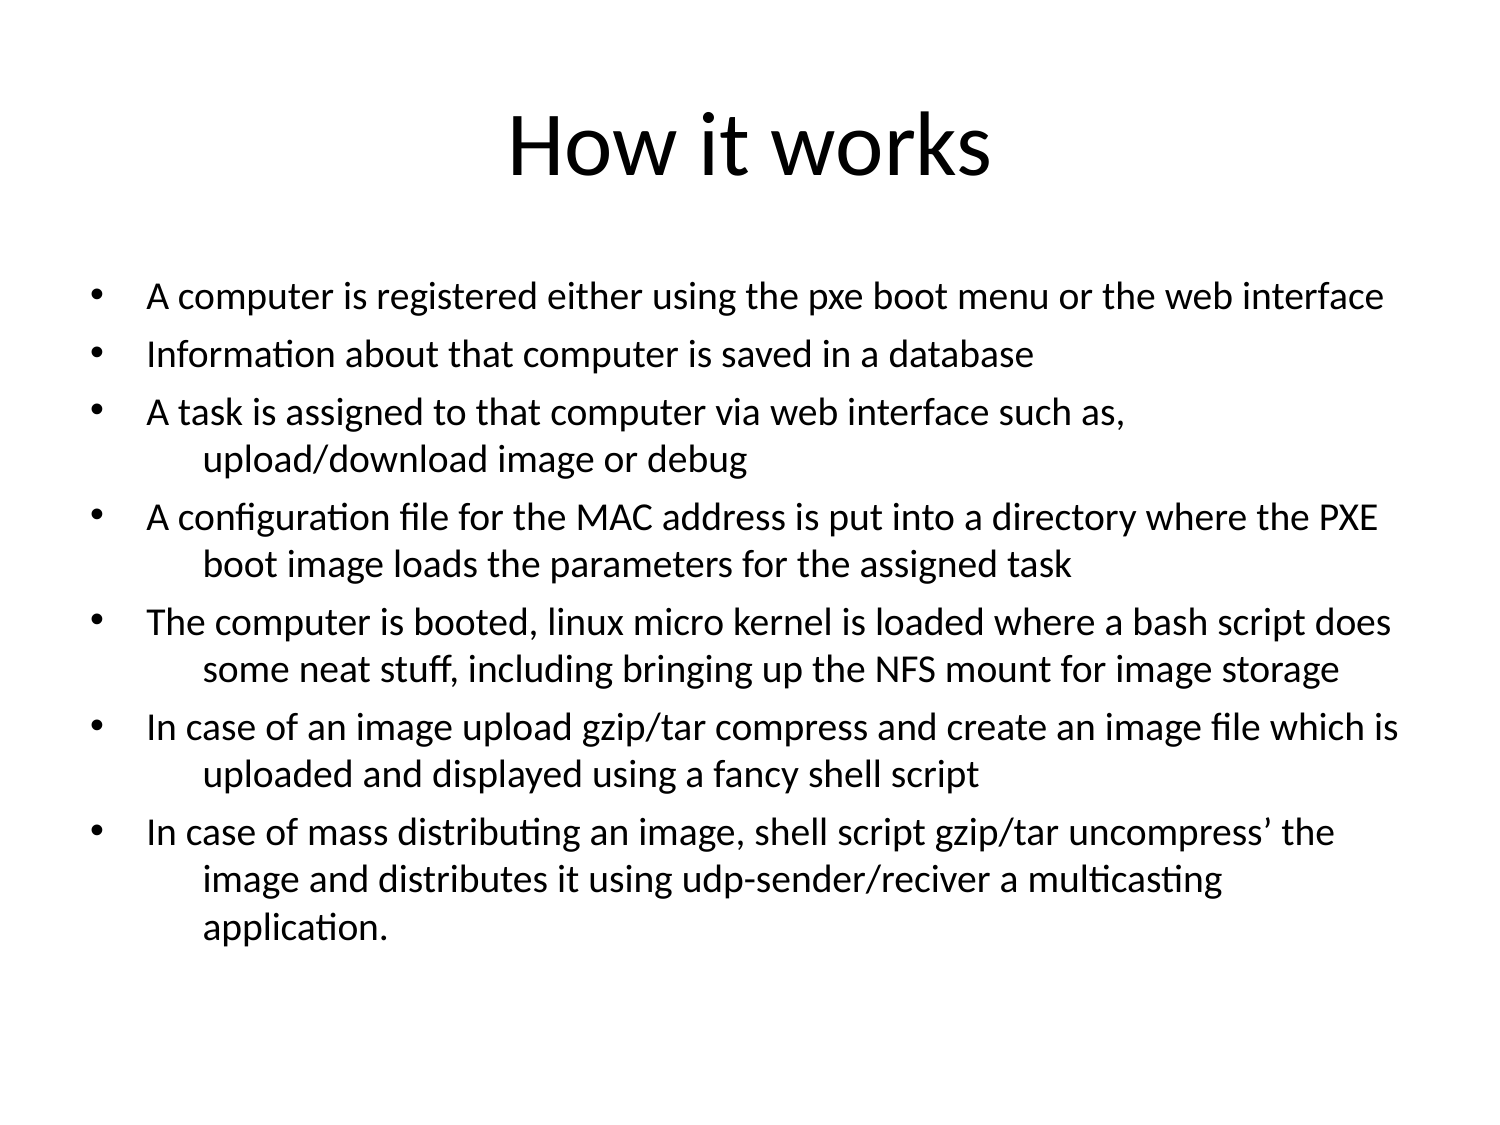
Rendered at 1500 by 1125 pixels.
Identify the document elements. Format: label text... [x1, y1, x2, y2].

title How it works [75, 45, 1426, 233]
list A computer is registered either using the pxe boot menu or the web interface Information about that computer is saved in a database A task is assigned to that computer via web interface such as, upload/download image or debug A configuration file for the MAC address is put into a directory where the PXE boot image loads the parameters for the assigned task The computer is booted, linux micro kernel is loaded where a bash script does some neat stuff, including bringing up the NFS mount for image storage In case of an image upload gzip/tar compress and create an image file which is uploaded and displayed using a fancy shell script In case of mass distributing an image, shell script gzip/tar uncompress’ the image and distributes it using udp-sender/reciver a multicasting application. [75, 262, 1426, 988]
